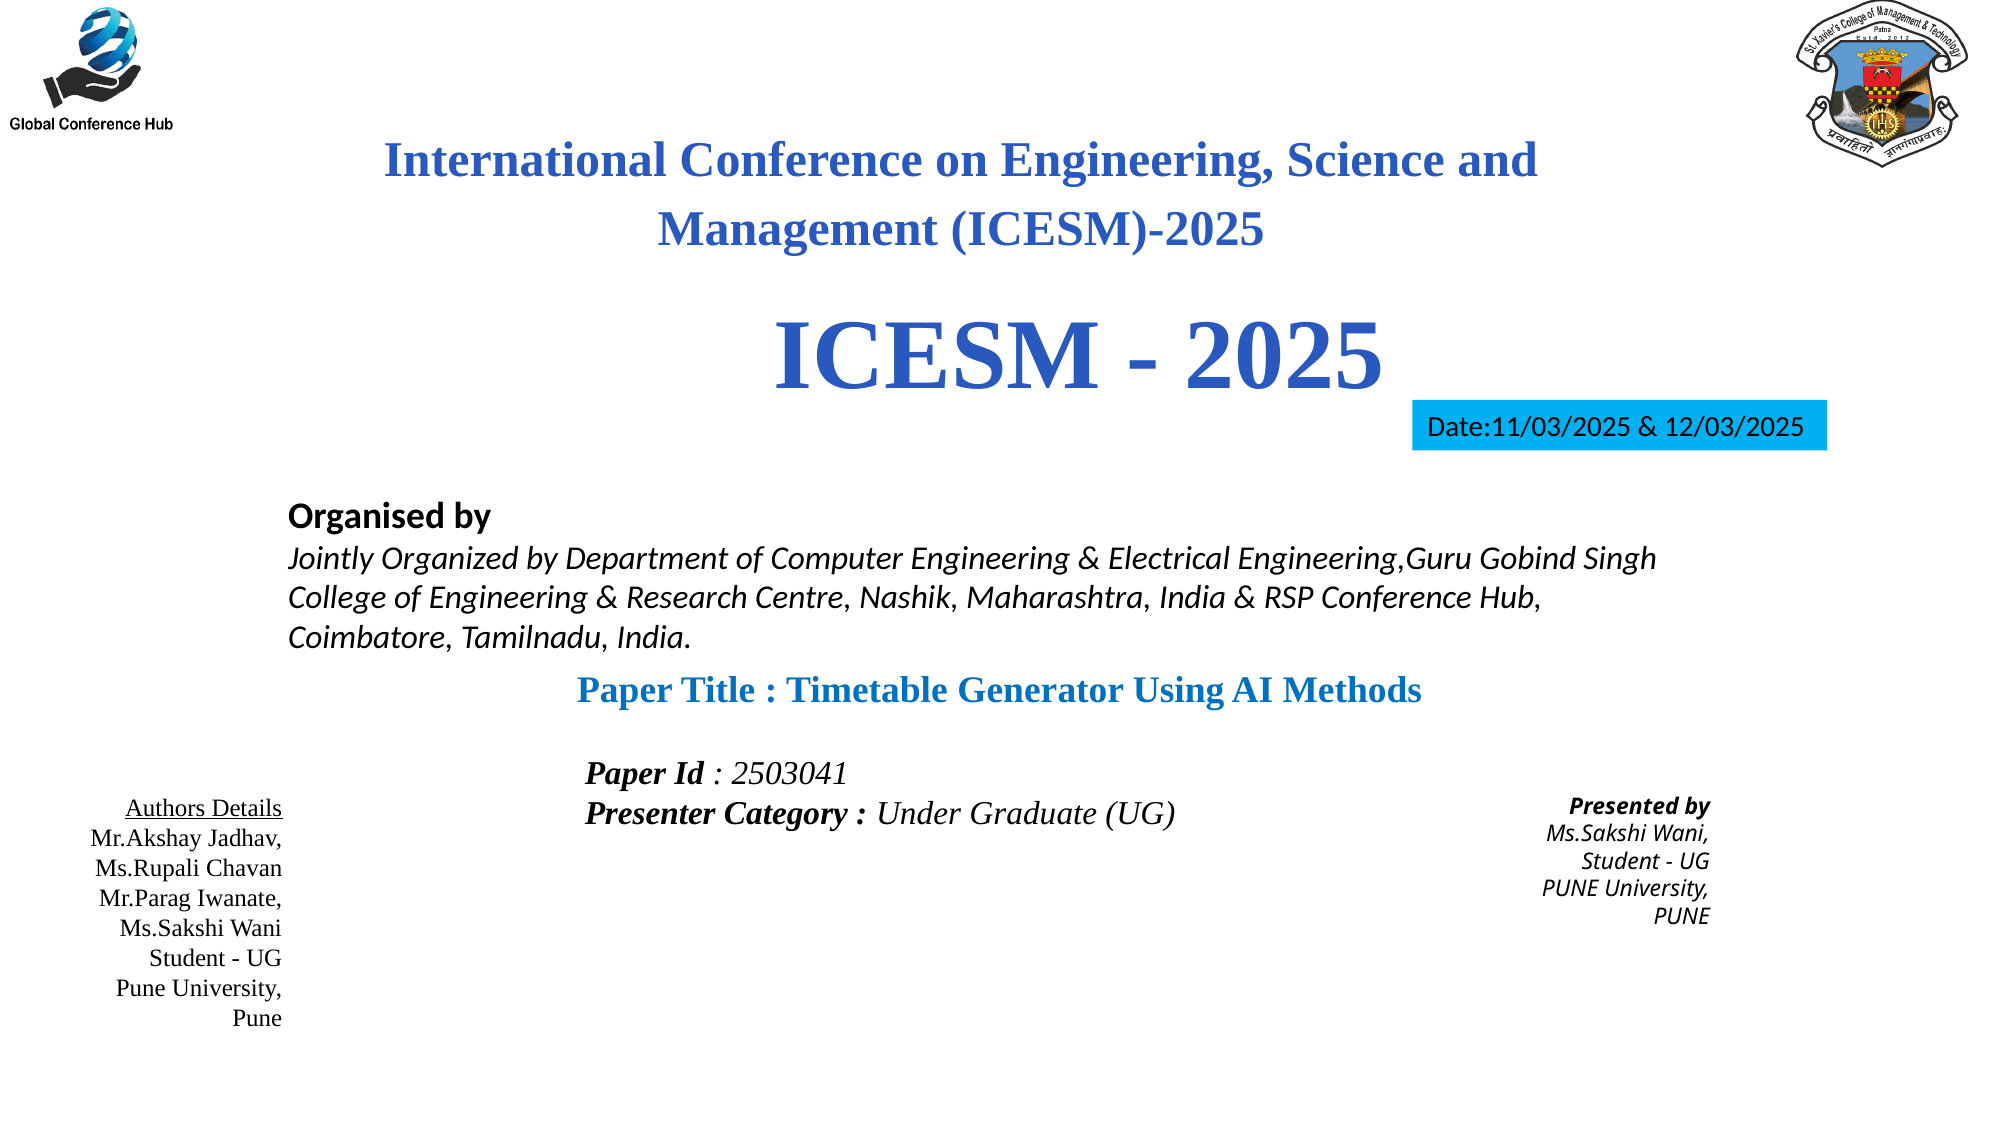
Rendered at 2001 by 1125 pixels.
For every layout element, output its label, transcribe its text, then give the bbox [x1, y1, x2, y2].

text_box Paper Id : 2503041 Presenter Category : Under Graduate (UG) [584, 751, 1416, 832]
text_box Presented by Ms.Sakshi Wani, Student - UG PUNE University, PUNE [1541, 791, 1910, 931]
text_box Authors Details Mr.Akshay Jadhav, Ms.Rupali Chavan Mr.Parag Iwanate, Ms.Sakshi Wani Student - UG Pune University, Pune [90, 791, 343, 1034]
subtitle Paper Title : Timetable Generator Using AI Methods [556, 663, 1444, 731]
